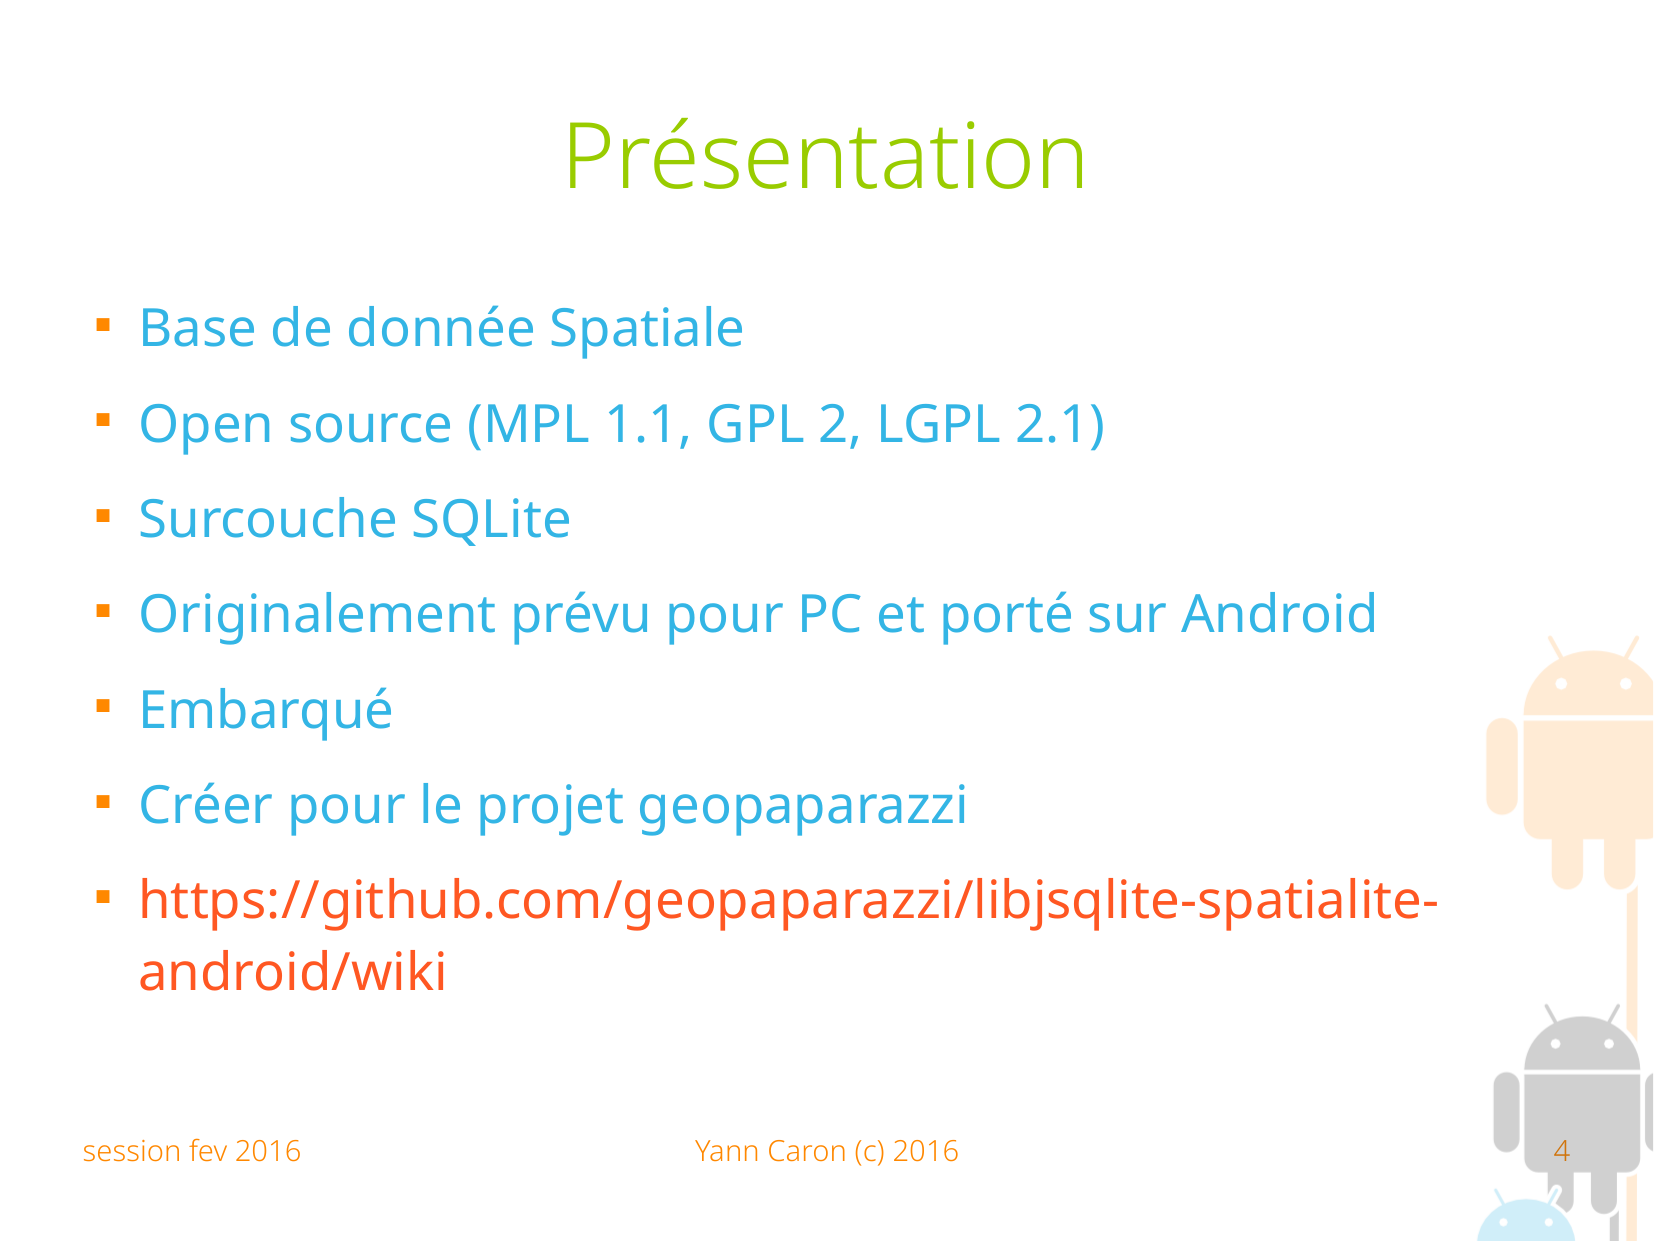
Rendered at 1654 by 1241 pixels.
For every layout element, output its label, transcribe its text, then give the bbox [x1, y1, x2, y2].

list Base de donnée Spatiale Open source (MPL 1.1, GPL 2, LGPL 2.1) Surcouche SQLite Originalement prévu pour PC et porté sur Android Embarqué Créer pour le projet geopaparazzi https://github.com/geopaparazzi/libjsqlite-spatialite-android/wiki [82, 290, 1571, 1010]
title Présentation [82, 49, 1571, 257]
picture [240, 423, 1654, 1241]
